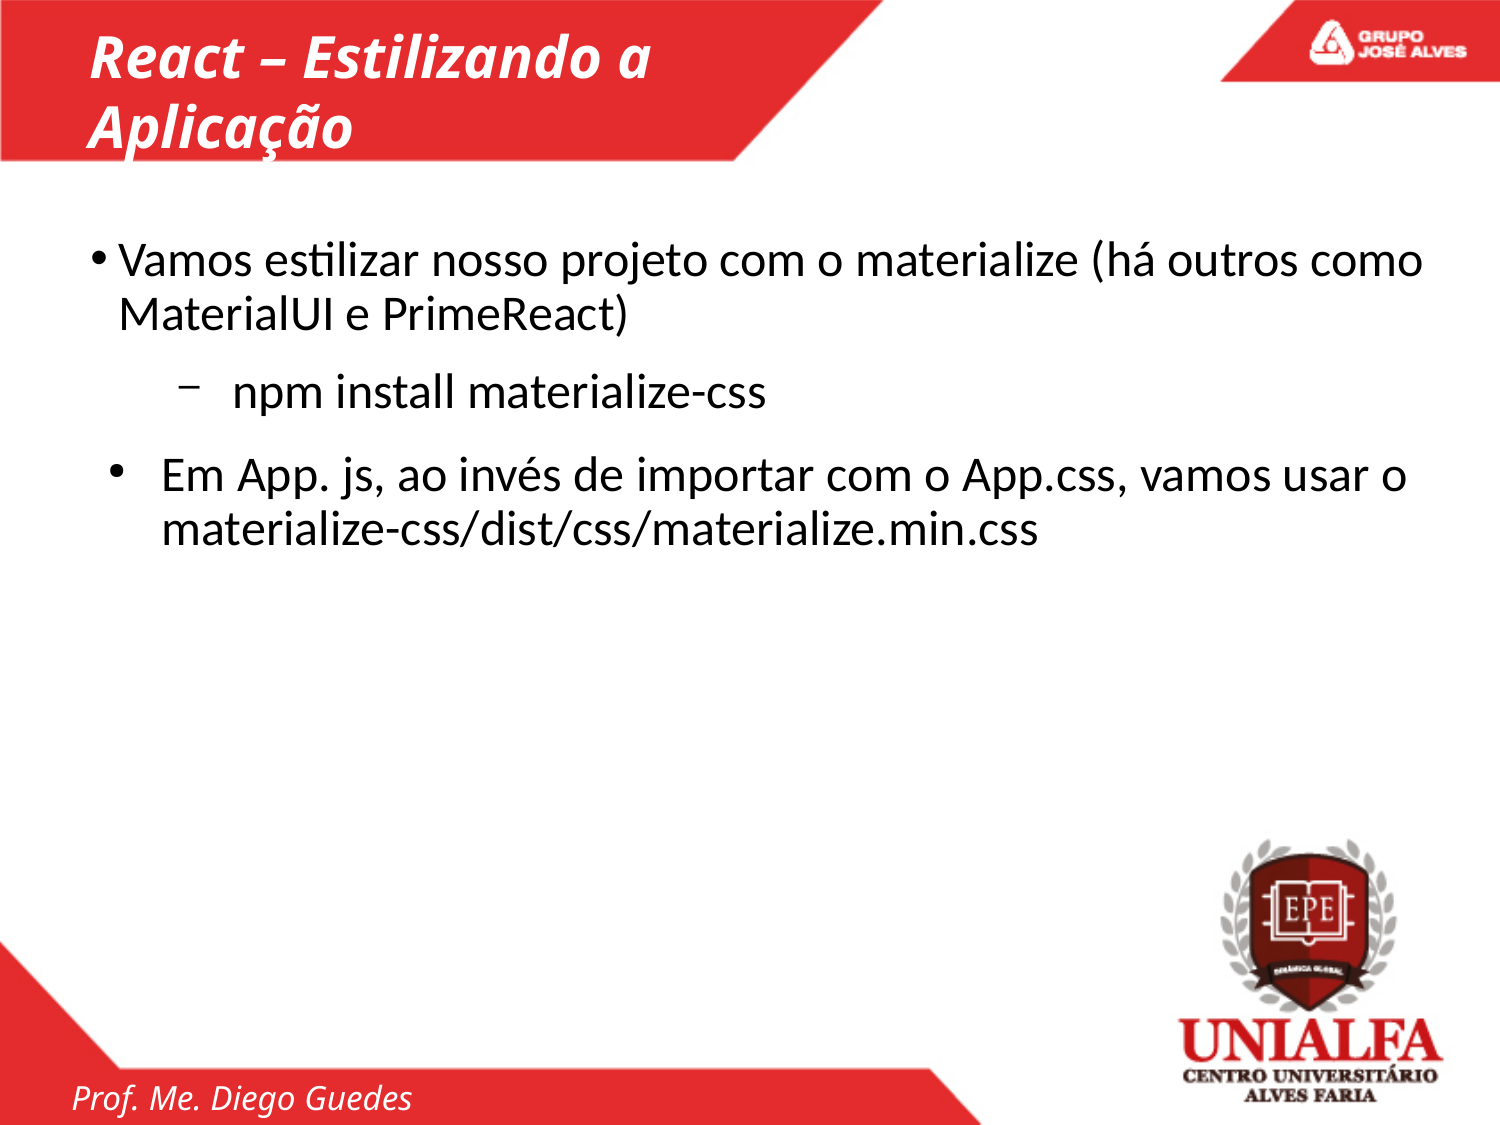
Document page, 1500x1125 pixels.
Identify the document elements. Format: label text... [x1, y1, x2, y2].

text_box React – Estilizando a Aplicação [75, 12, 740, 168]
text_box Prof. Me. Diego Guedes [56, 1070, 711, 1125]
list Vamos estilizar nosso projeto com o materialize (há outros como MaterialUI e PrimeReact) npm install materialize-css Em App. js, ao invés de importar com o App.css, vamos usar o materialize-css/dist/css/materialize.min.css [75, 226, 1453, 934]
picture [0, 0, 1500, 1125]
